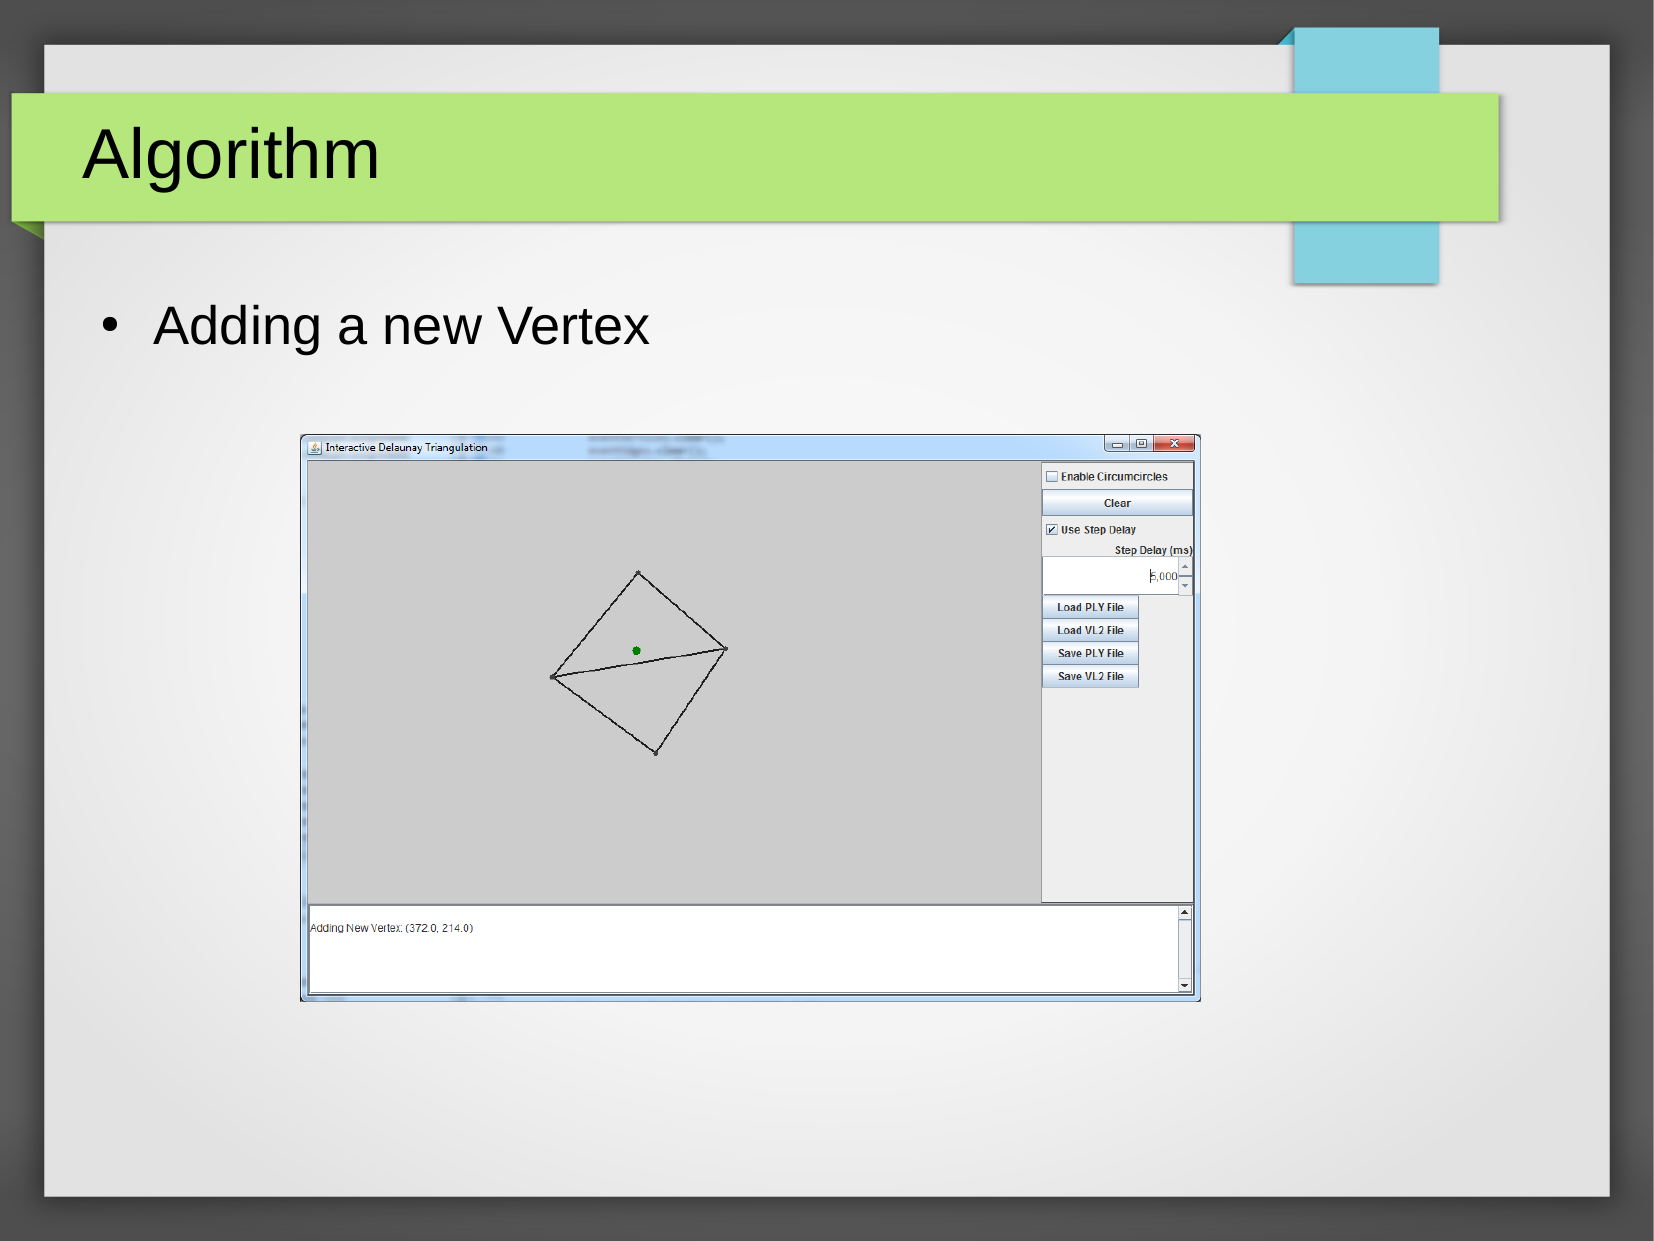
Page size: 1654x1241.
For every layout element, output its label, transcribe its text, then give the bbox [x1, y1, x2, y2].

title Algorithm [82, 94, 1264, 213]
picture [0, 0, 1654, 1241]
list Adding a new Vertex [82, 295, 1571, 1015]
